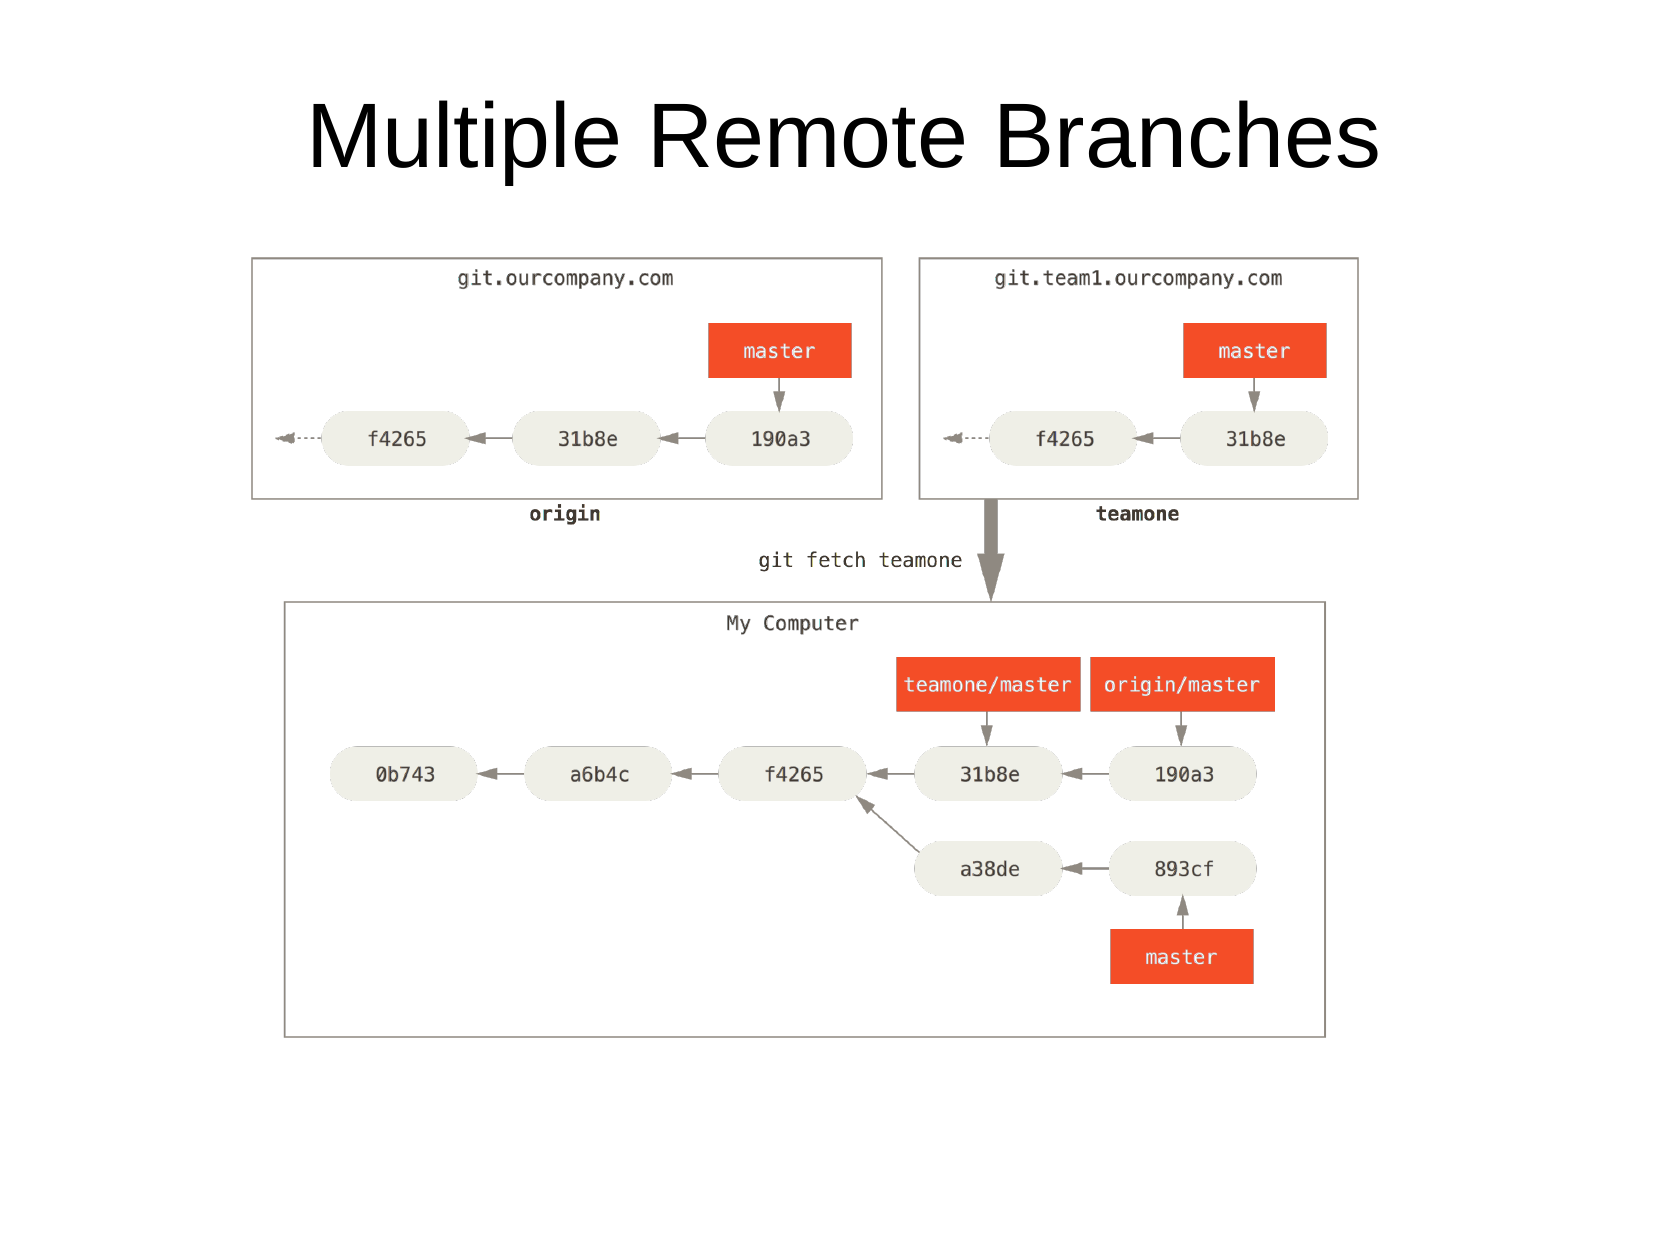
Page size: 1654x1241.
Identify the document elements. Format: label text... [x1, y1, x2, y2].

title Multiple Remote Branches [0, 27, 1654, 235]
picture [235, 238, 1381, 1066]
